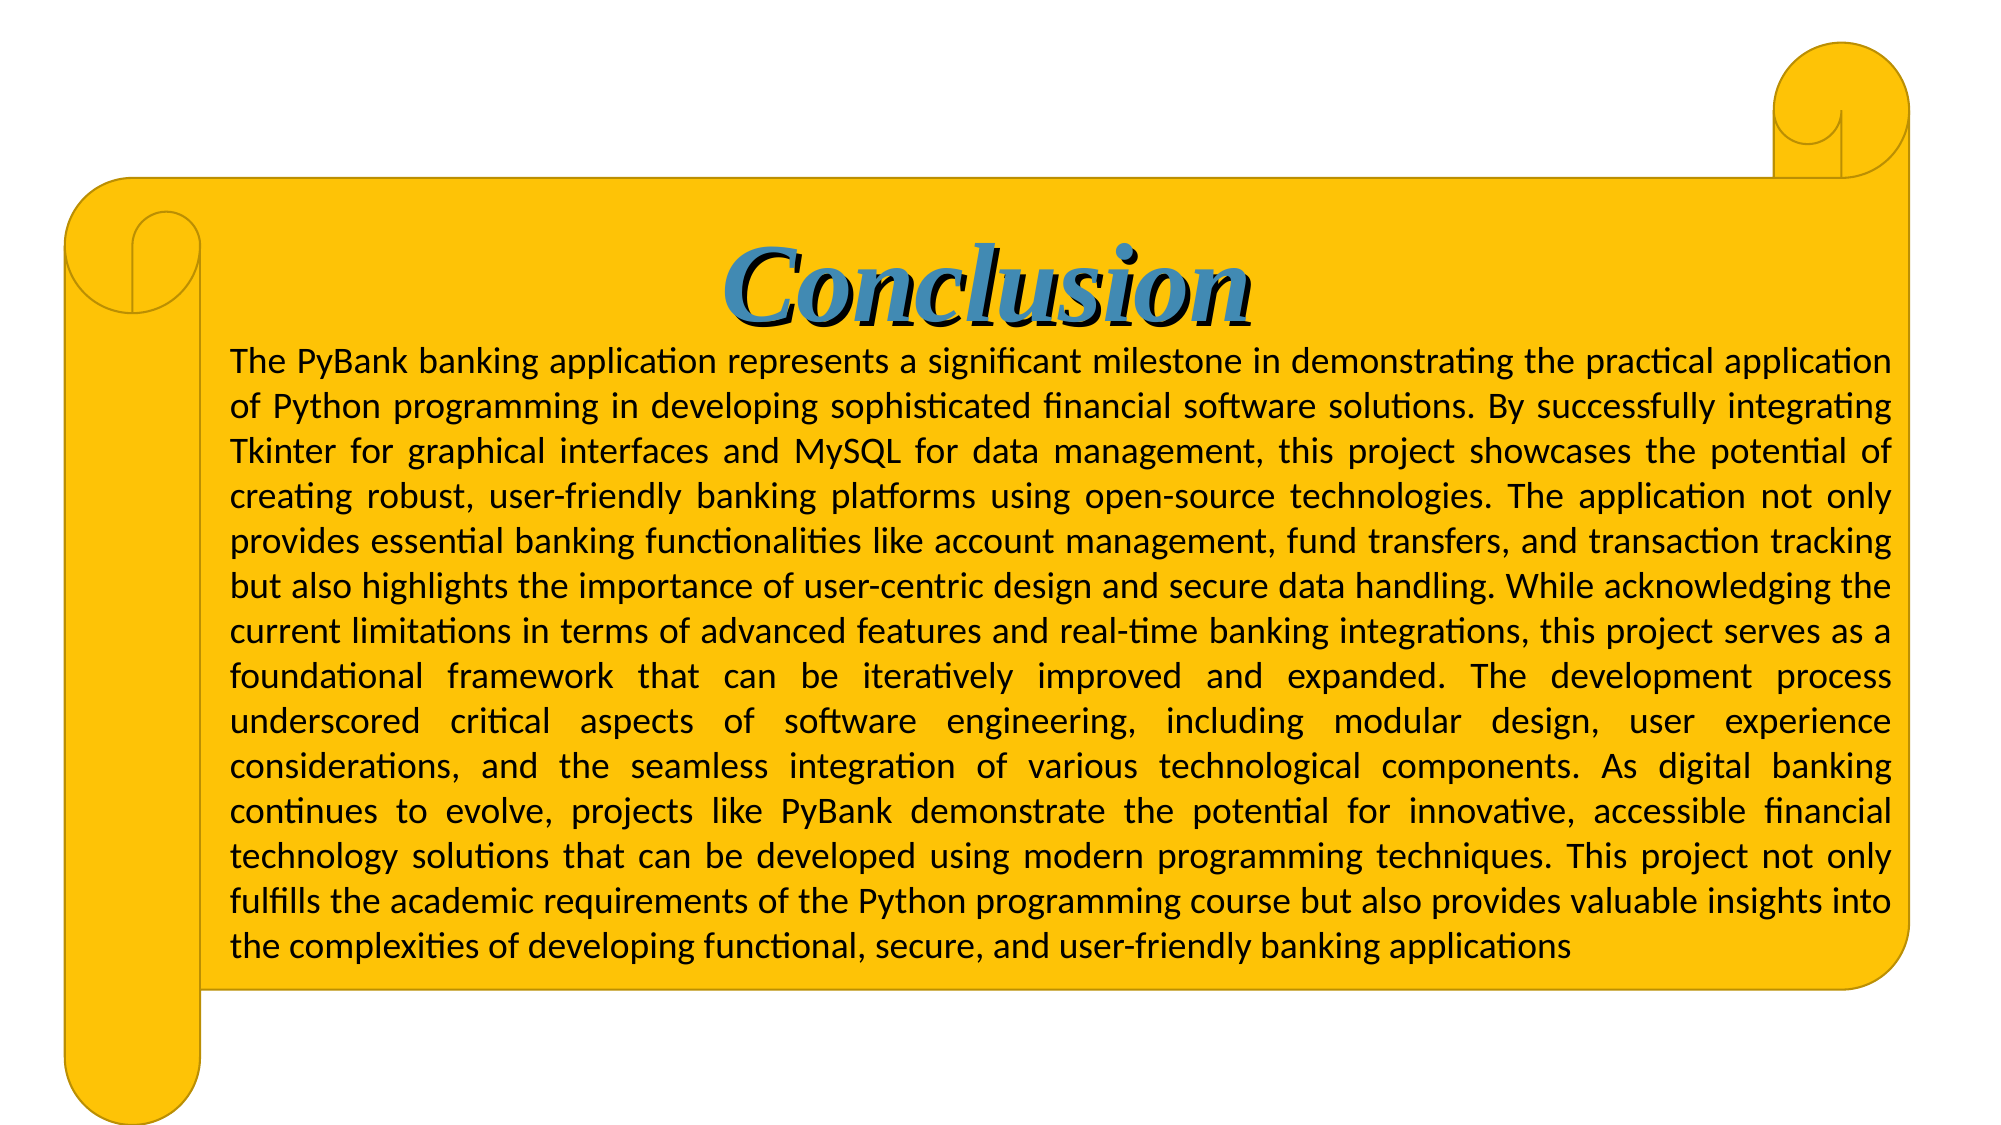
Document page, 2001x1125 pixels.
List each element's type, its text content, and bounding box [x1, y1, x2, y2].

text_box Conclusion [706, 201, 1268, 328]
text_box The PyBank banking application represents a significant milestone in demonstrating the practical application of Python programming in developing sophisticated financial software solutions. By successfully integrating Tkinter for graphical interfaces and MySQL for data management, this project showcases the potential of creating robust, user-friendly banking platforms using open-source technologies. The application not only provides essential banking functionalities like account management, fund transfers, and transaction tracking but also highlights the importance of user-centric design and secure data handling. While acknowledging the current limitations in terms of advanced features and real-time banking integrations, this project serves as a foundational framework that can be iteratively improved and expanded. The development process underscored critical aspects of software engineering, including modular design, user experience considerations, and the seamless integration of various technological components. As digital banking continues to evolve, projects like PyBank demonstrate the potential for innovative, accessible financial technology solutions that can be developed using modern programming techniques. This project not only fulfills the academic requirements of the Python programming course but also provides valuable insights into the complexities of developing functional, secure, and user-friendly banking applications [214, 328, 1910, 981]
text_box [64, 42, 1910, 1125]
